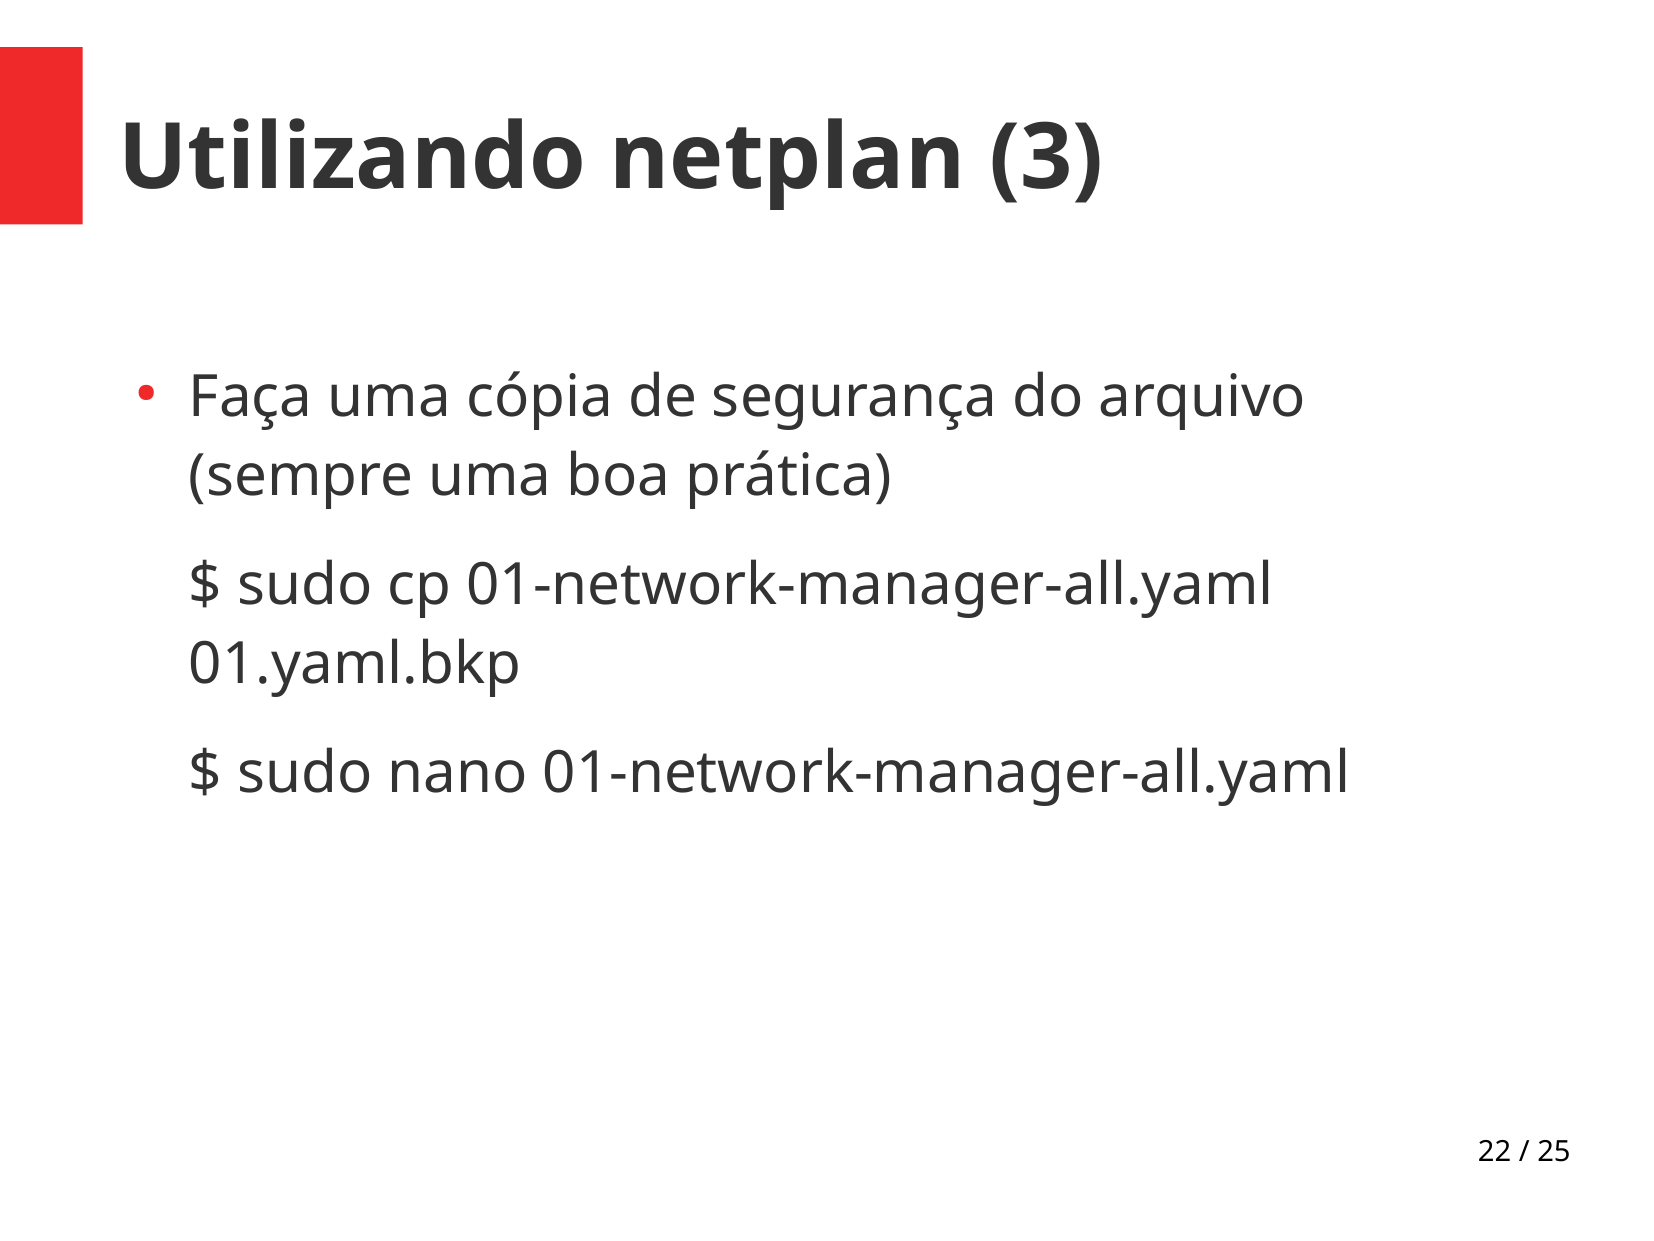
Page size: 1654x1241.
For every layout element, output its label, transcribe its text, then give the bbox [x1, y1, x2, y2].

title Utilizando netplan (3) [118, 49, 1571, 257]
list Faça uma cópia de segurança do arquivo (sempre uma boa prática) $ sudo cp 01-network-manager-all.yaml 01.yaml.bkp $ sudo nano 01-network-manager-all.yaml [118, 354, 1536, 1074]
